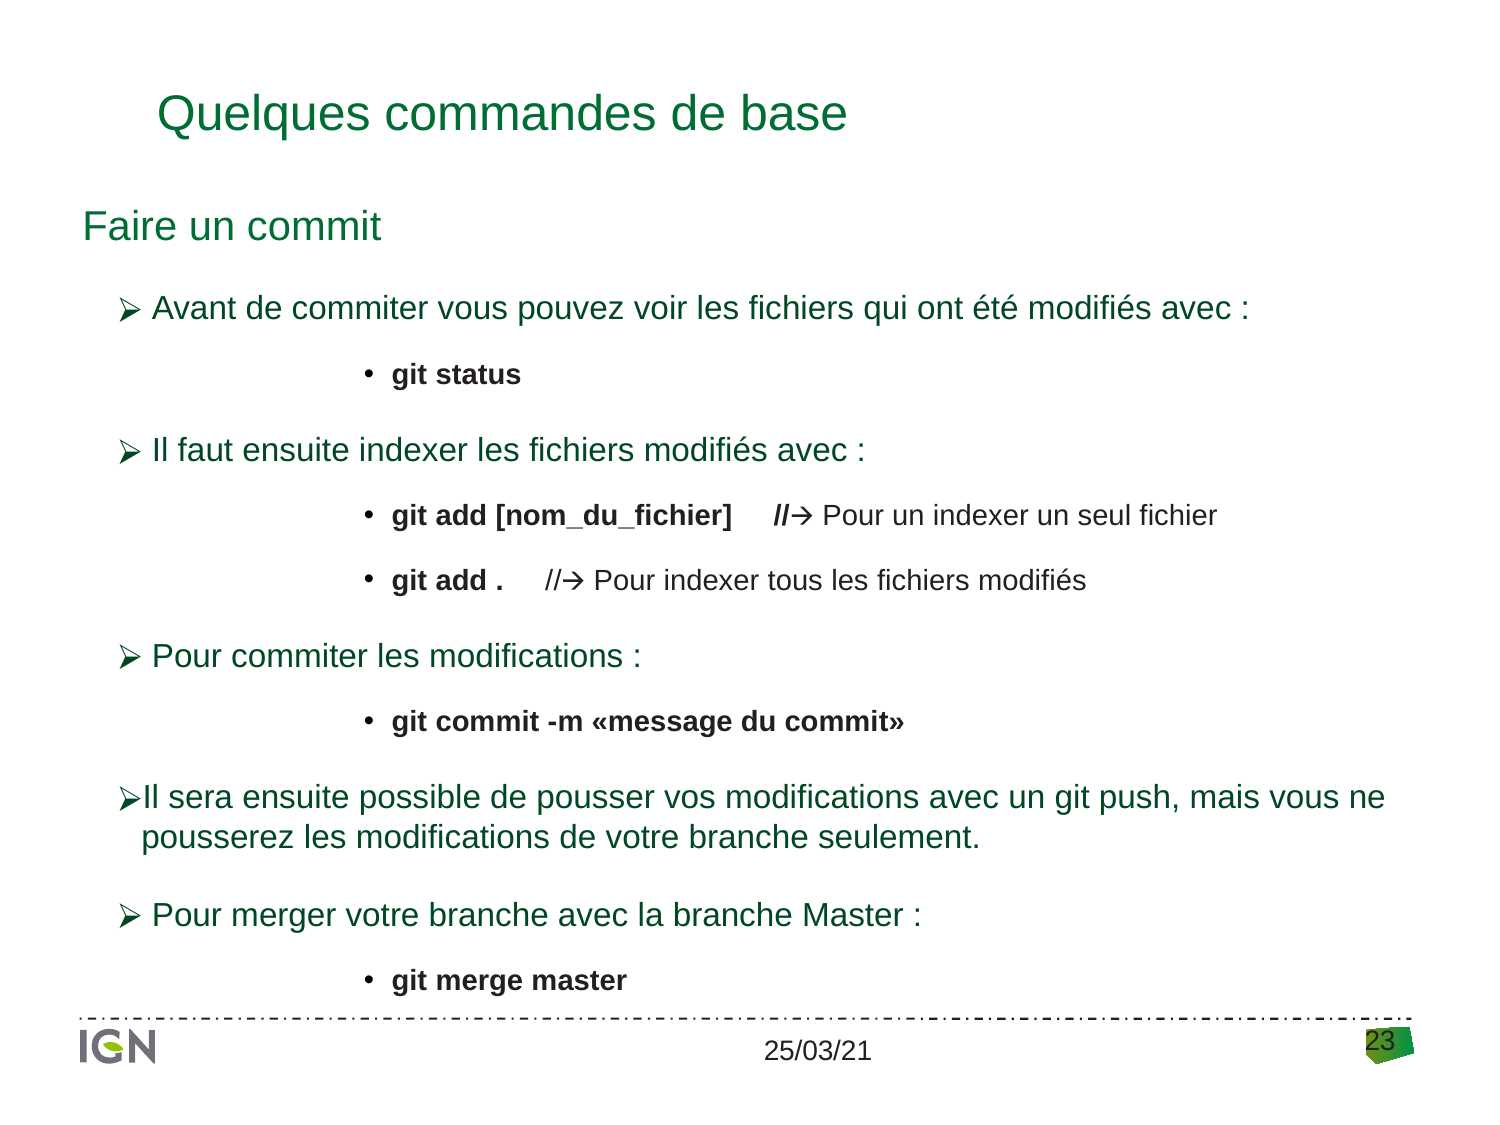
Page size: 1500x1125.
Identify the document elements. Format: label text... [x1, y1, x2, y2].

text_box 25/03/21 [749, 1025, 894, 1064]
text_box Quelques commandes de base [142, 81, 1339, 141]
text_box <number> [1349, 1015, 1427, 1076]
text_box Faire un commit Avant de commiter vous pouvez voir les fichiers qui ont été modifiés avec : git status Il faut ensuite indexer les fichiers modifiés avec : git add [nom_du_fichier] //🡪 Pour un indexer un seul fichier git add . //🡪 Pour indexer tous les fichiers modifiés Pour commiter les modifications : git commit -m «message du commit» Il sera ensuite possible de pousser vos modifications avec un git push, mais vous ne pousserez les modifications de votre branche seulement. Pour merger votre branche avec la branche Master : git merge master [67, 198, 1446, 996]
